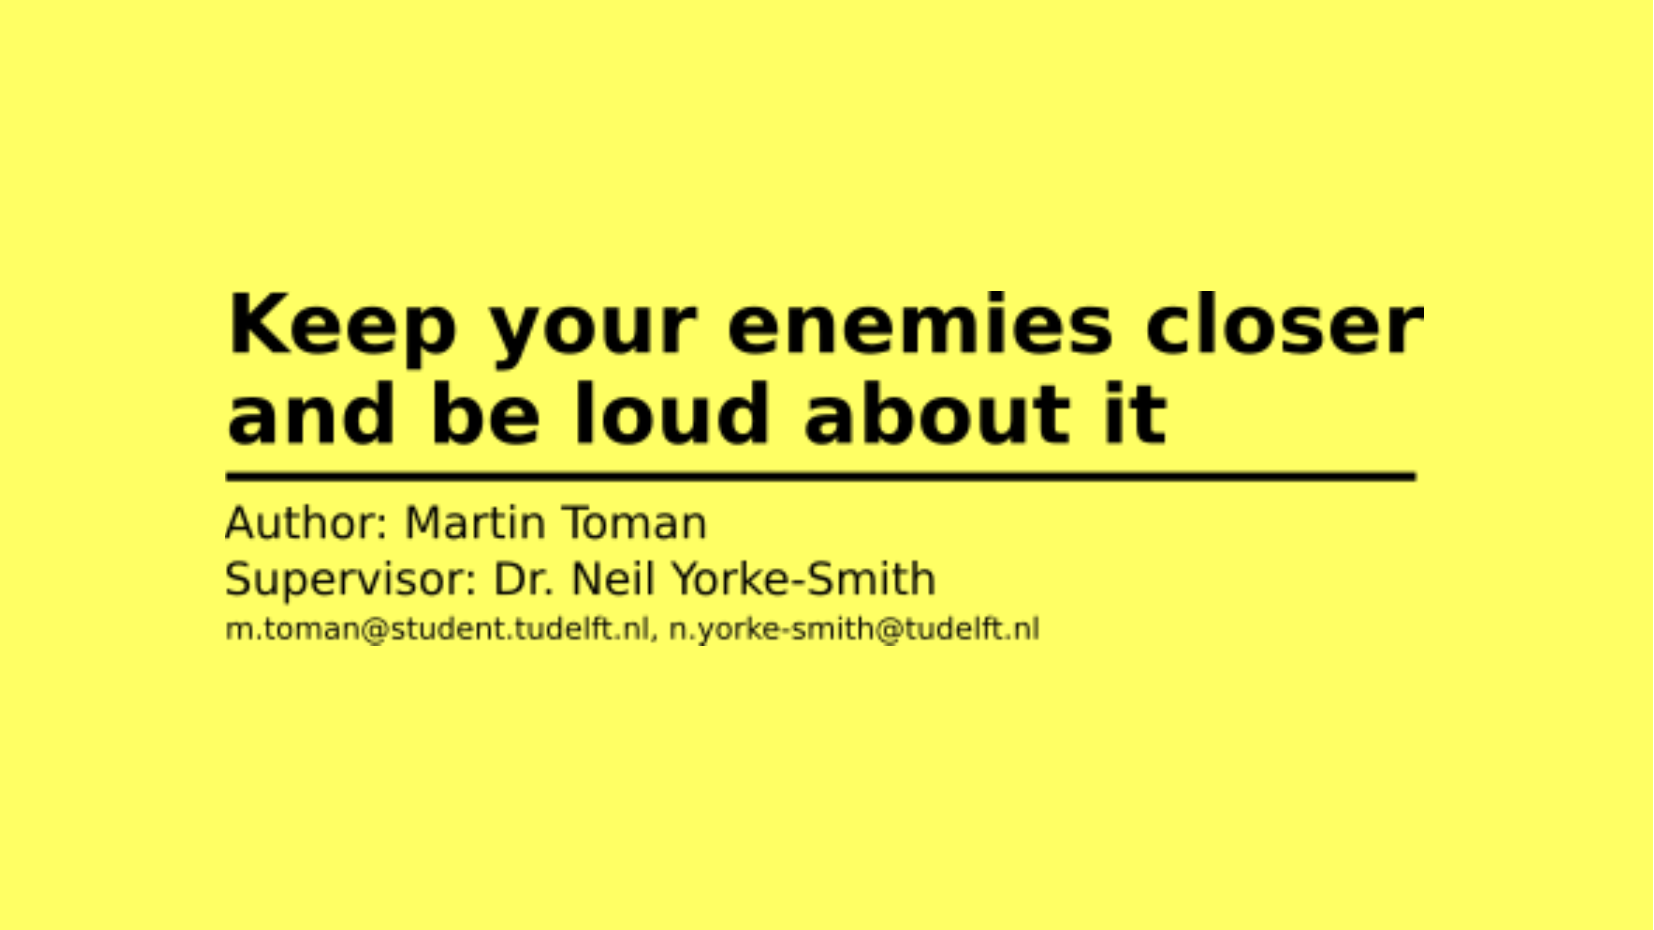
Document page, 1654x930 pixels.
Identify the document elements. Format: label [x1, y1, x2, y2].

picture [225, 291, 1424, 646]
